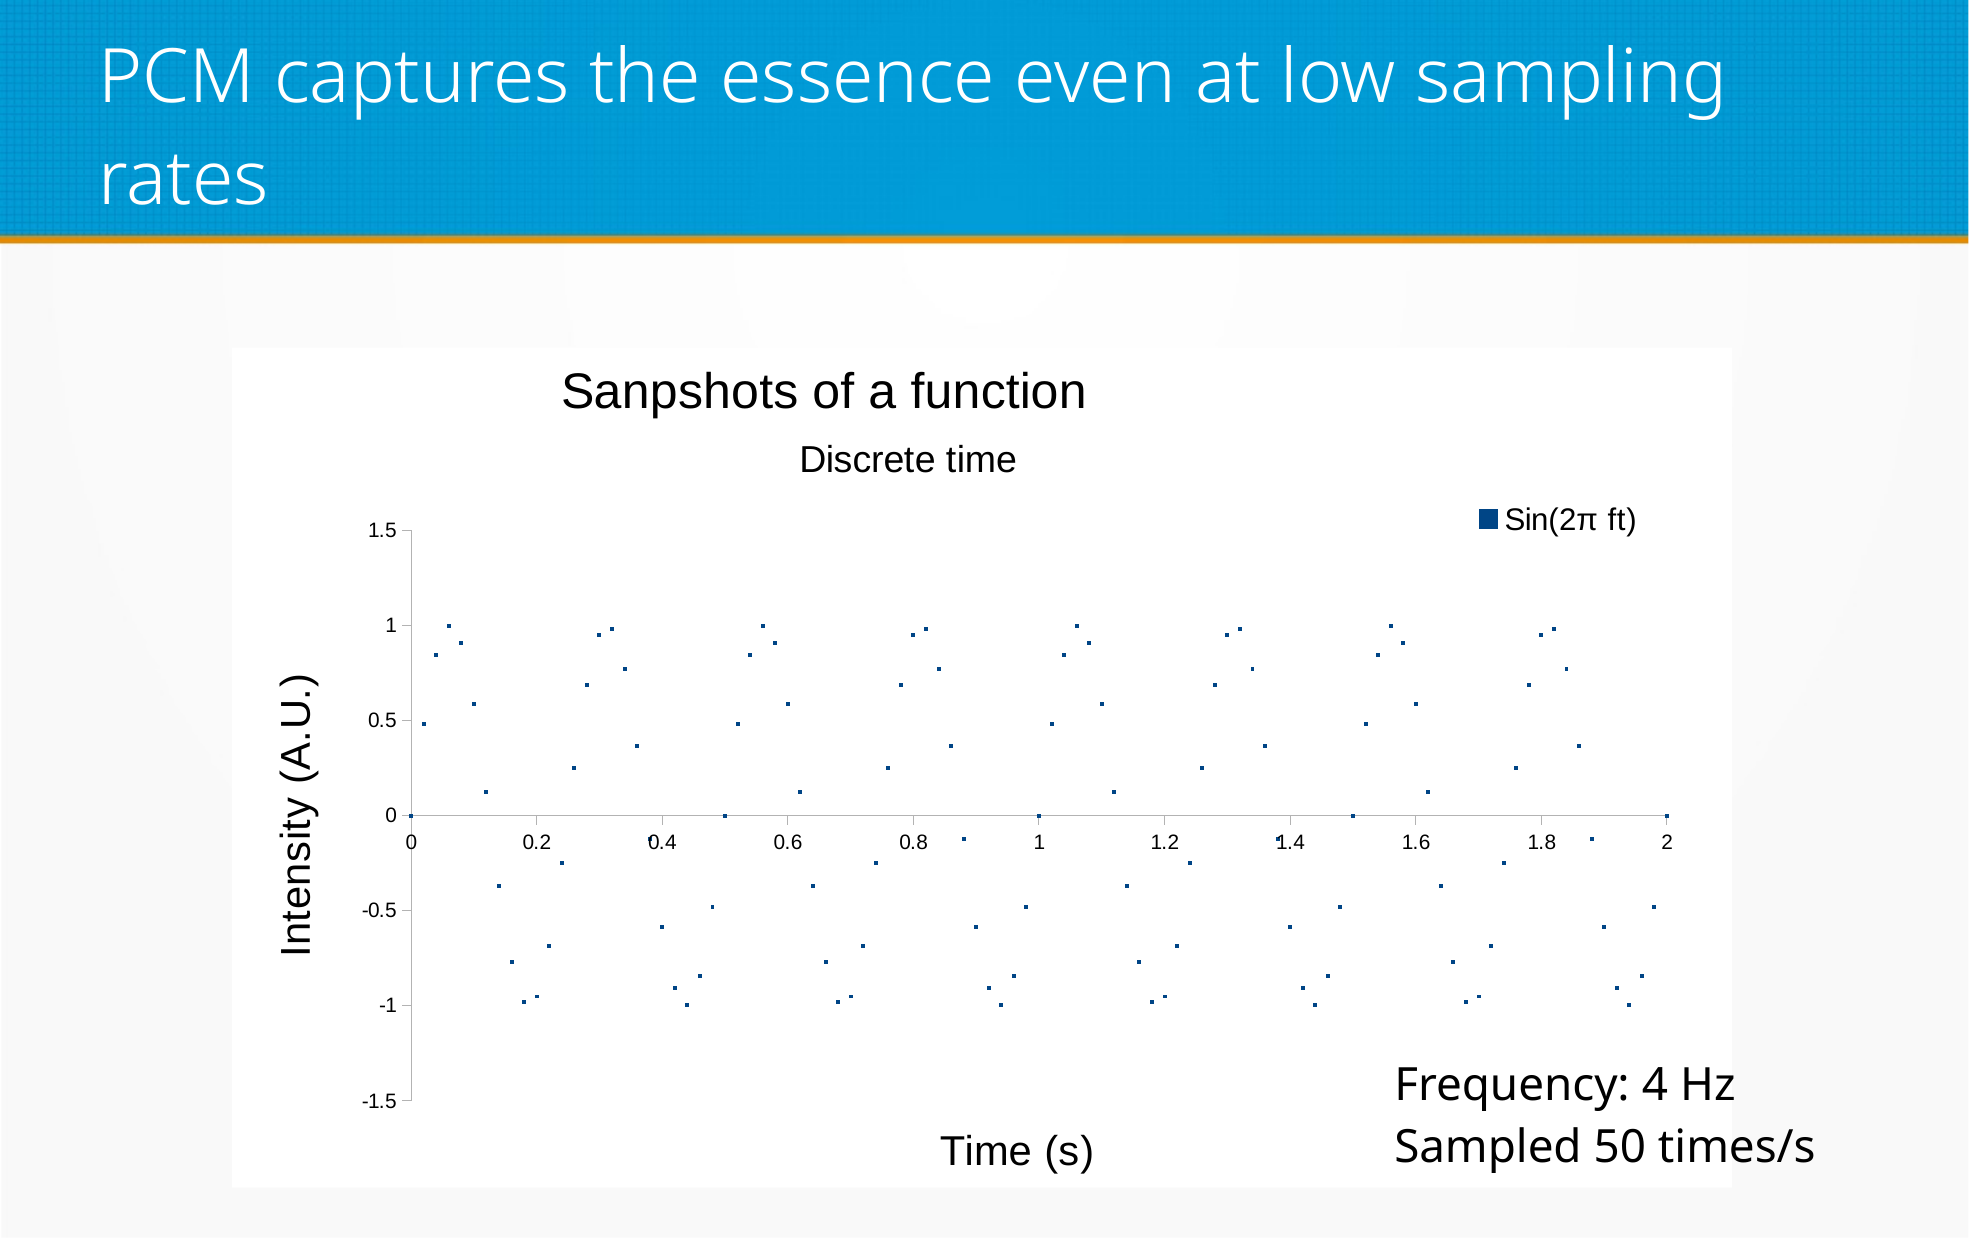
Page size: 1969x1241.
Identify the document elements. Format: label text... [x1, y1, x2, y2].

title PCM captures the essence even at low sampling rates [98, 19, 1870, 227]
picture [0, 233, 1969, 1241]
text_box Frequency: 4 Hz Sampled 50 times/s [1388, 1050, 1778, 1177]
chart [231, 347, 1732, 1188]
